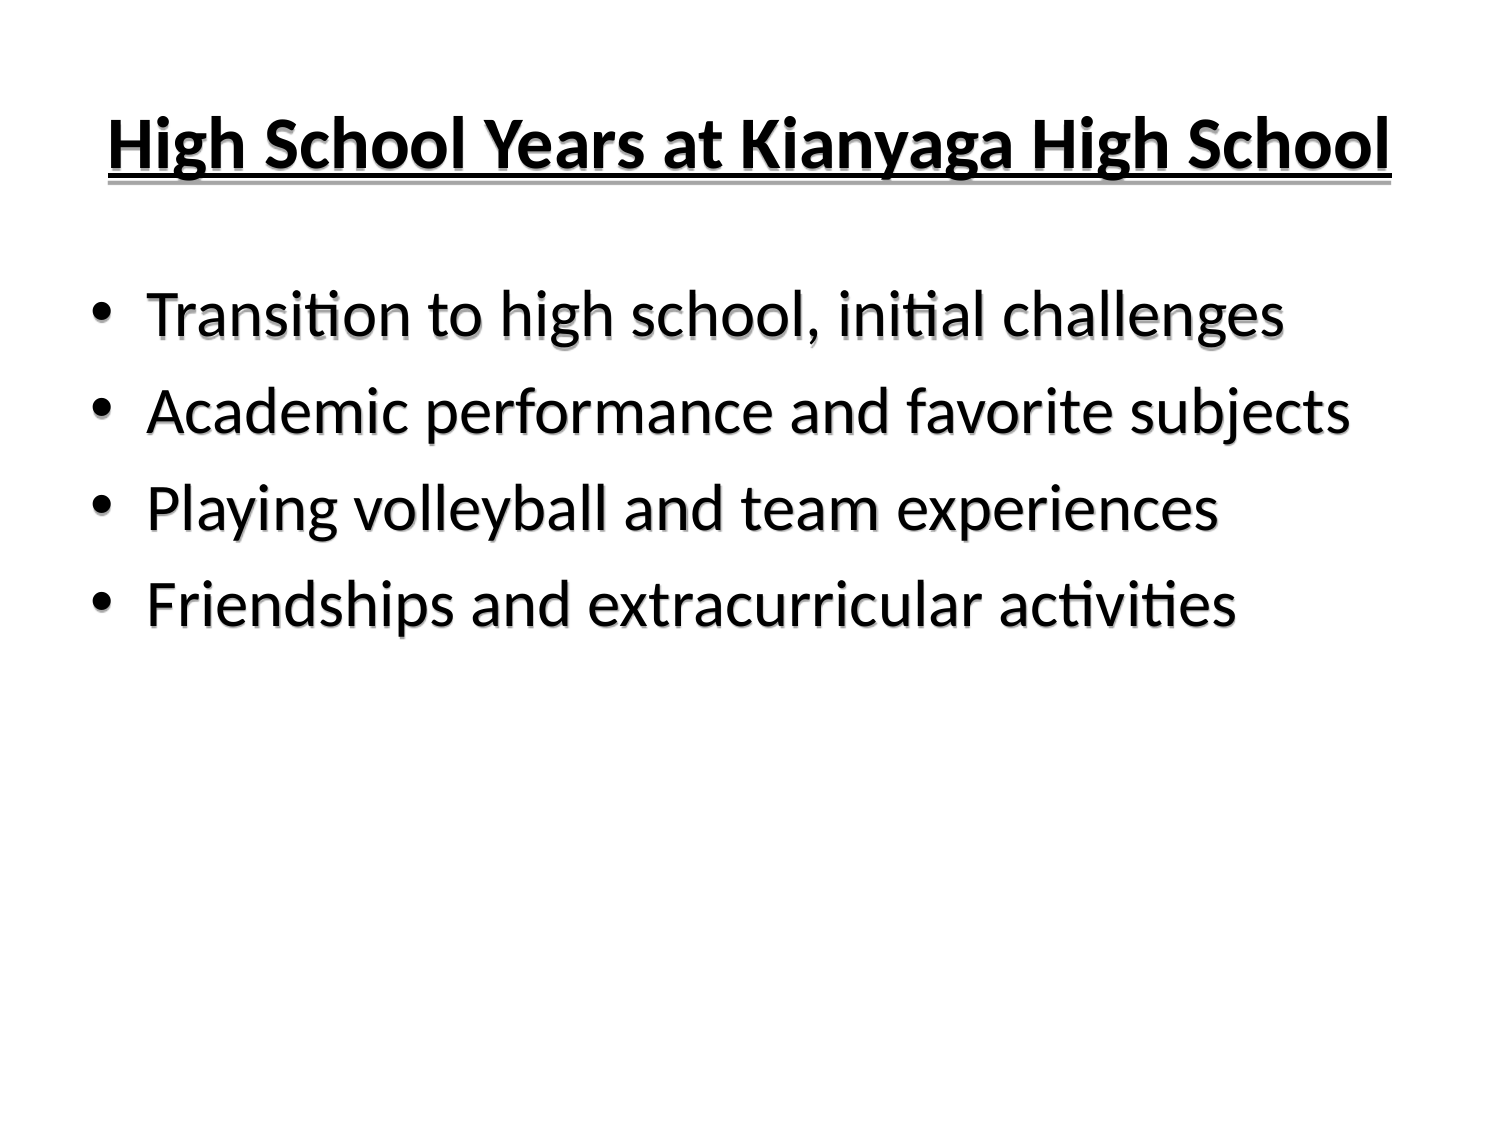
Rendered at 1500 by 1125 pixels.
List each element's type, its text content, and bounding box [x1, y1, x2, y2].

list Transition to high school, initial challenges Academic performance and favorite subjects Playing volleyball and team experiences Friendships and extracurricular activities [75, 262, 1426, 1005]
title High School Years at Kianyaga High School [75, 45, 1426, 233]
